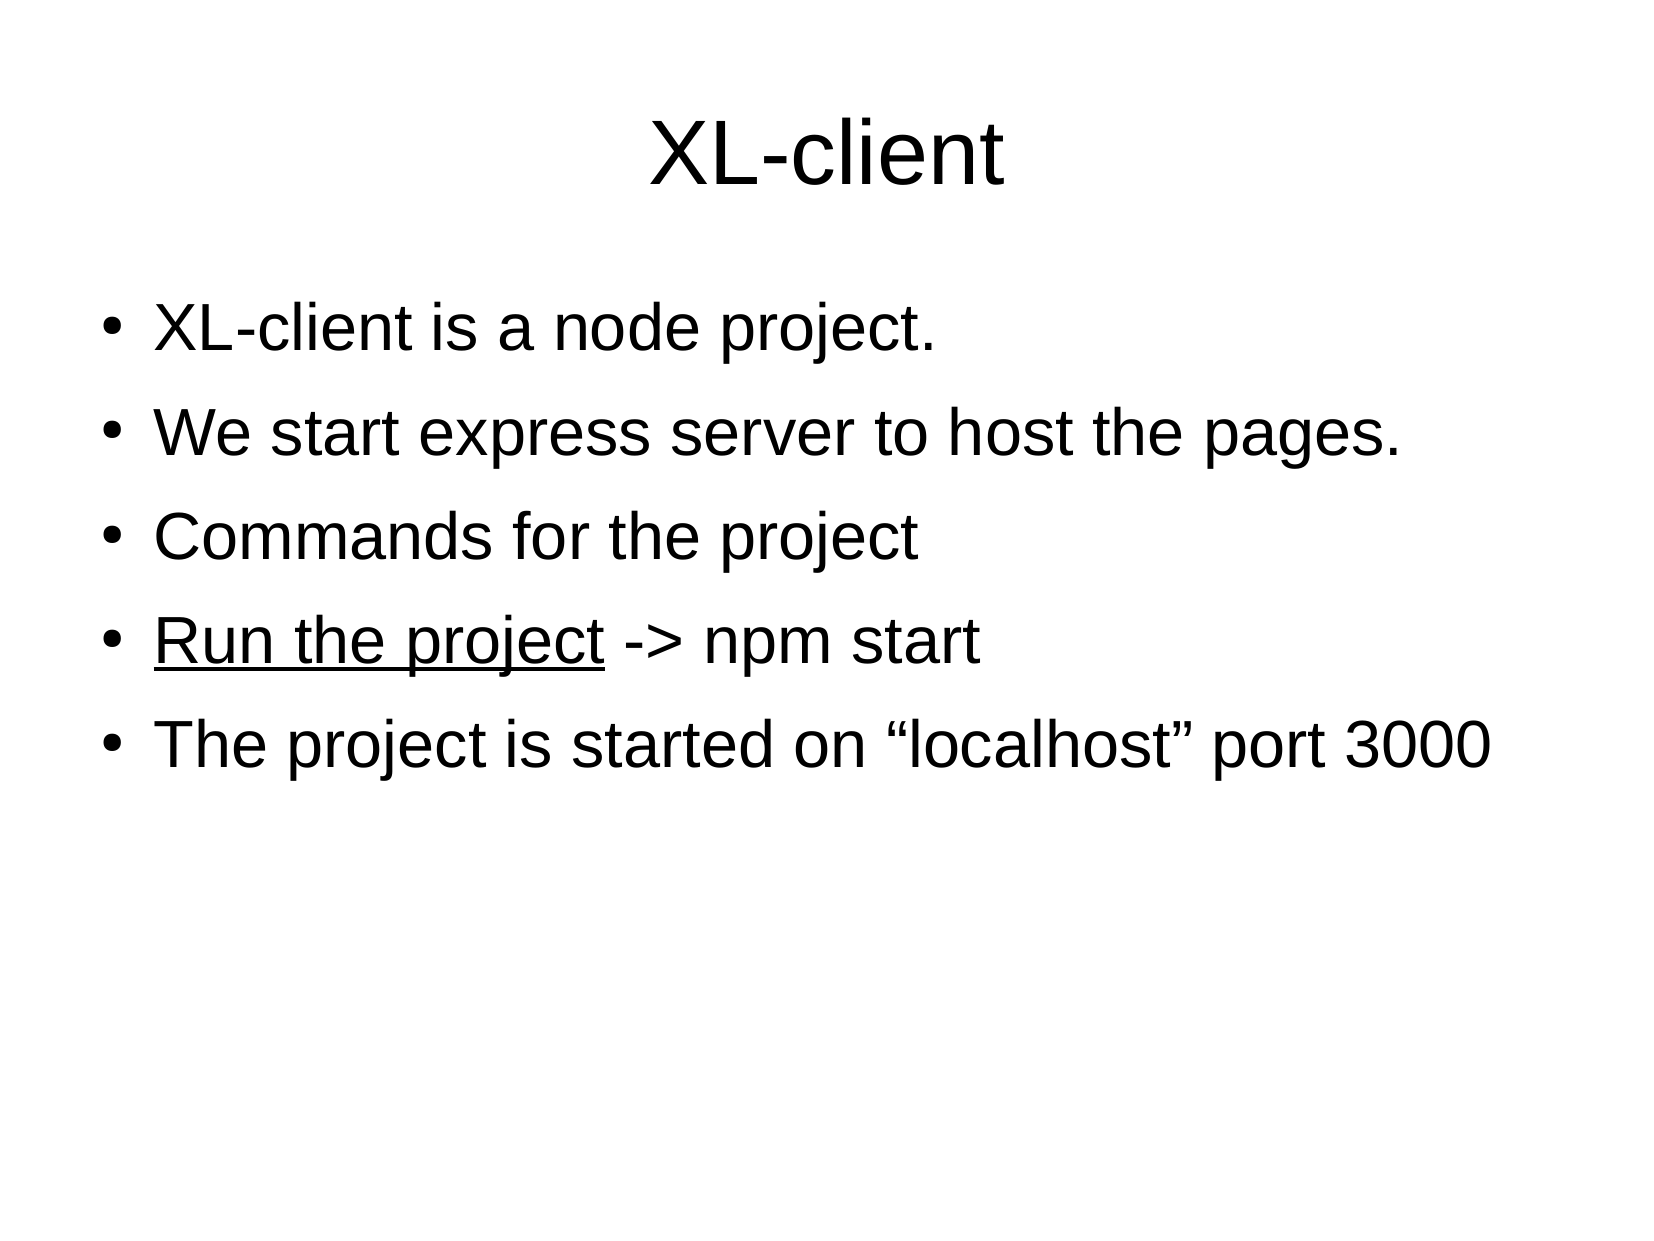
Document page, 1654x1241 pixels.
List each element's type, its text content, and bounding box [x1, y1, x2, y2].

title XL-client [82, 49, 1571, 257]
list XL-client is a node project. We start express server to host the pages. Commands for the project Run the project -> npm start The project is started on “localhost” port 3000 [82, 290, 1571, 1010]
